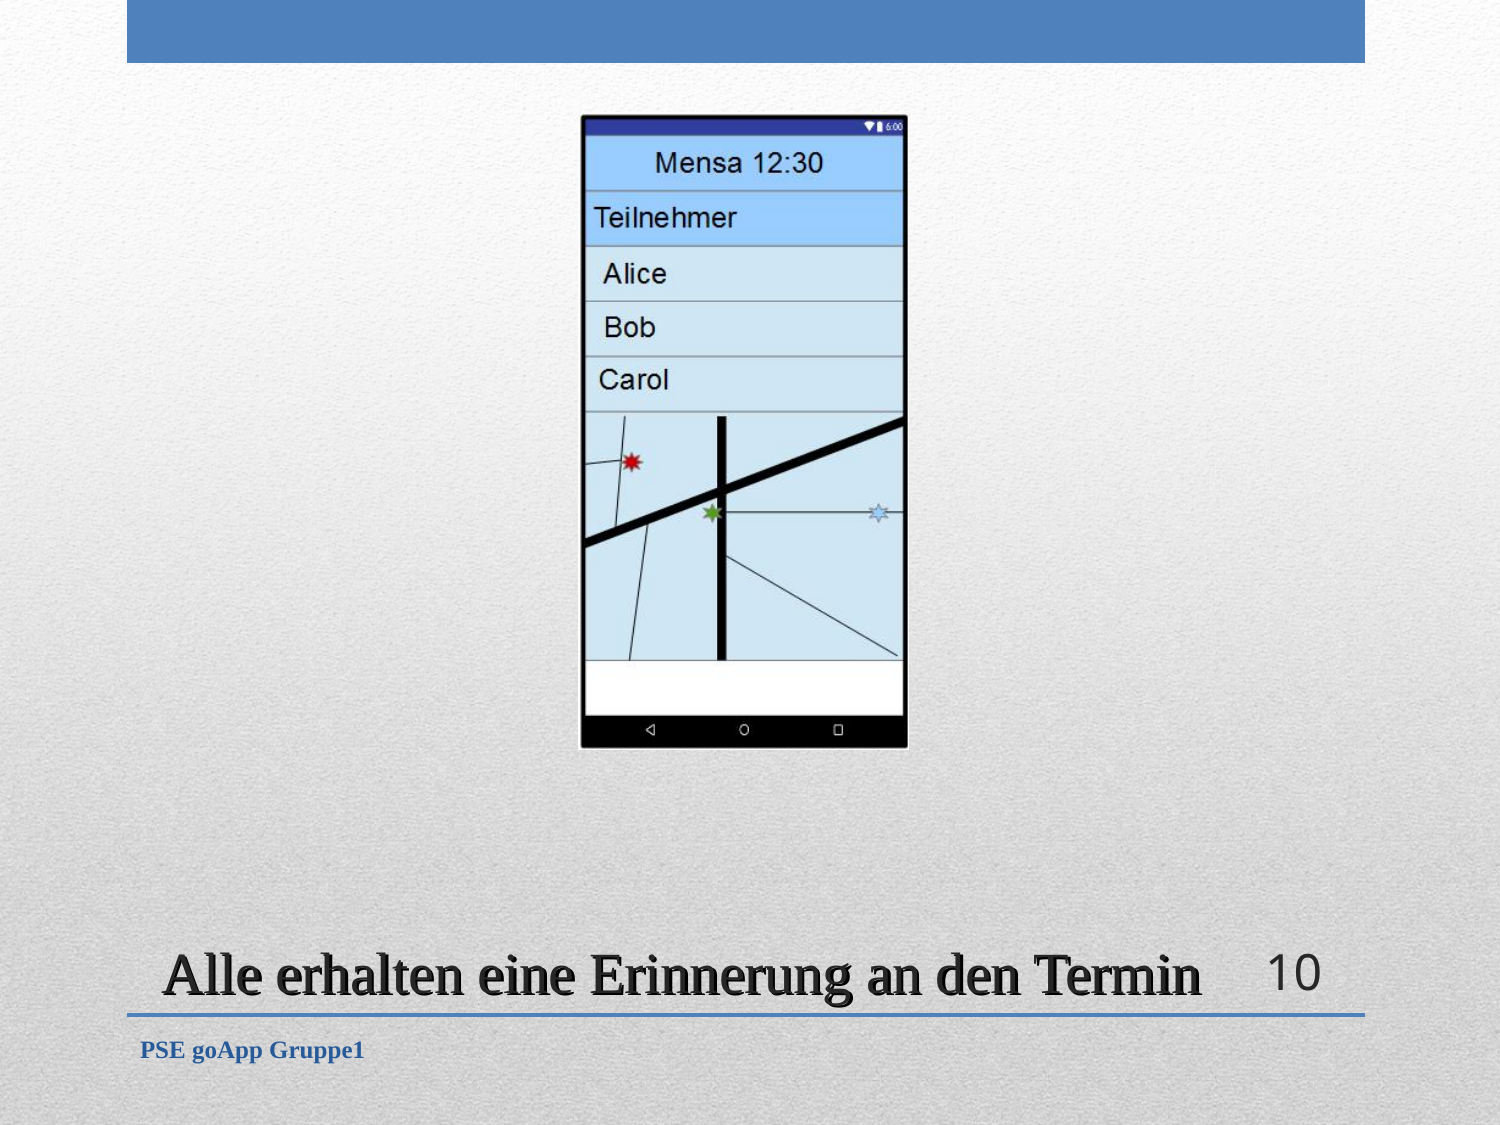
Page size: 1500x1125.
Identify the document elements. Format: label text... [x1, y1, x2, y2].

text_box [1250, 933, 1376, 993]
picture [578, 112, 909, 751]
text_box PSE goApp Gruppe1 [125, 1018, 925, 1079]
title Alle erhalten eine Erinnerung an den Termin [125, 750, 1238, 1013]
